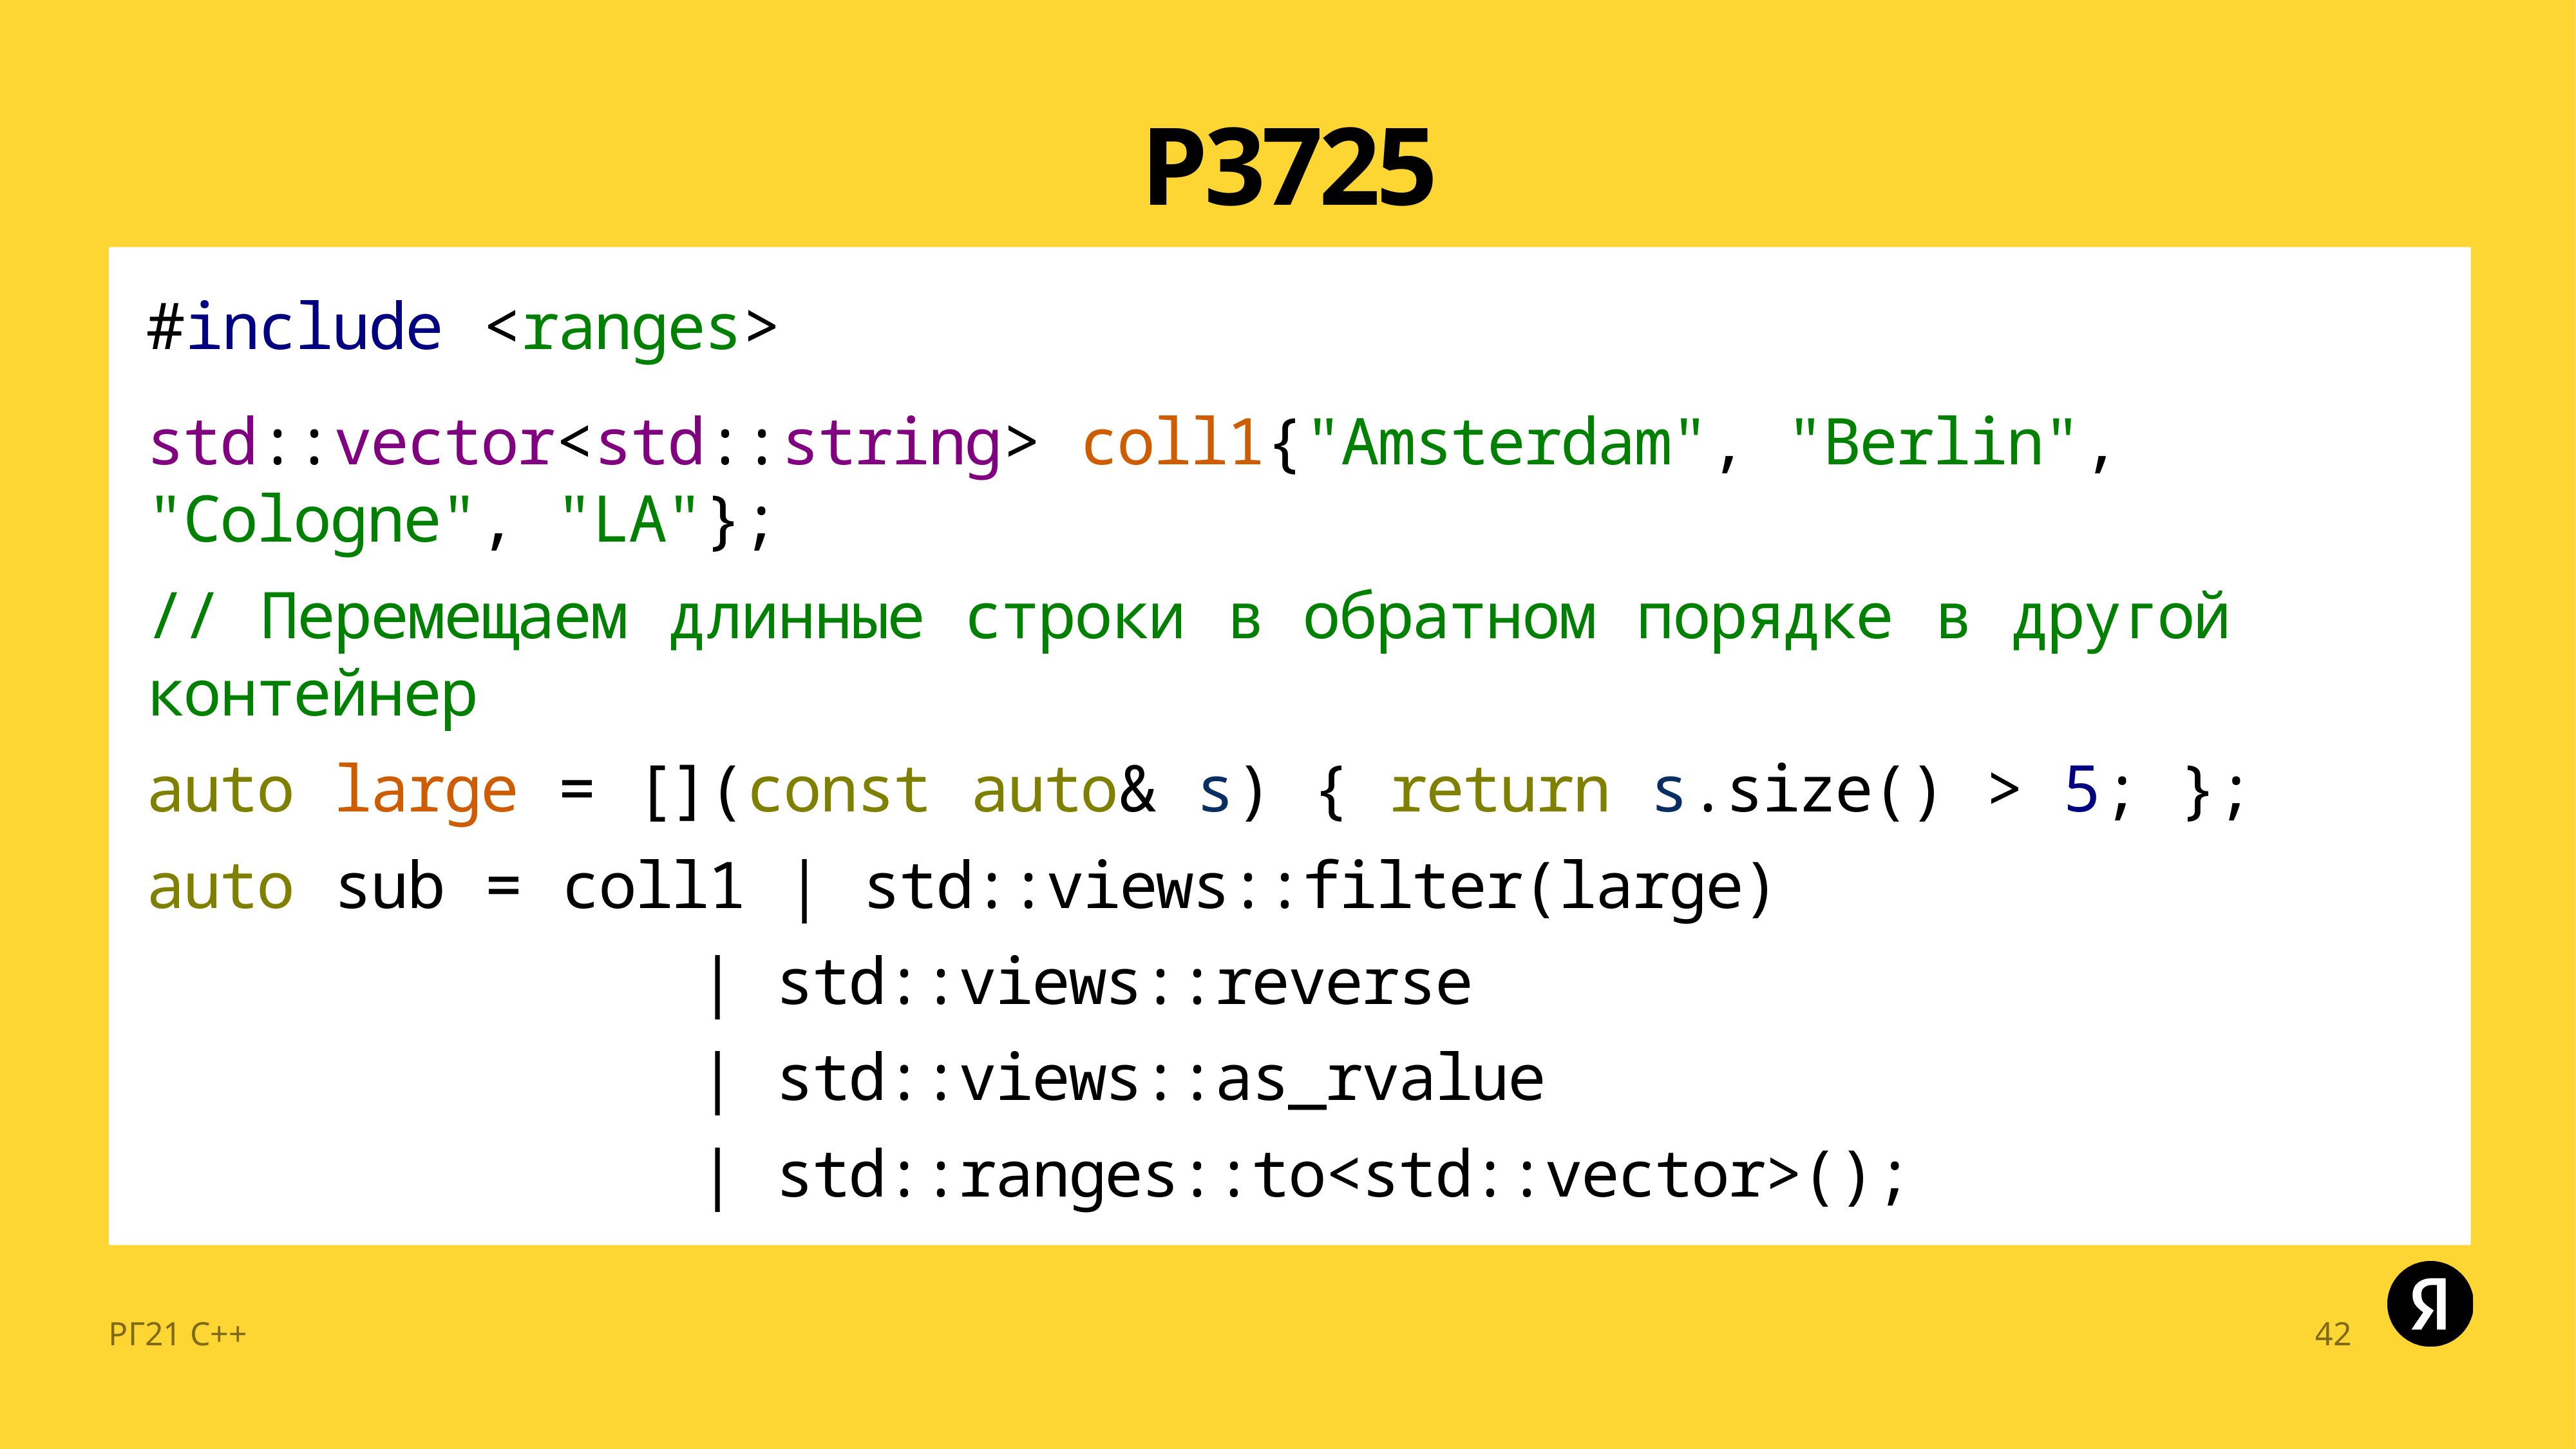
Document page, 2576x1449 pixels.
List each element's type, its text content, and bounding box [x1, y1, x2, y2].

list #include <ranges> std::vector<std::string> coll1{"Amsterdam", "Berlin", "Cologne", "LA"}; // Перемещаем длинные строки в обратном порядке в другой контейнер auto large = [](const auto& s) { return s.size() > 5; }; auto sub = coll1 | std::views::filter(large) | std::views::reverse | std::views::as_rvalue | std::ranges::to<std::vector>(); [108, 247, 2471, 1245]
title P3725 [106, 101, 2473, 228]
picture [2387, 1261, 2474, 1347]
